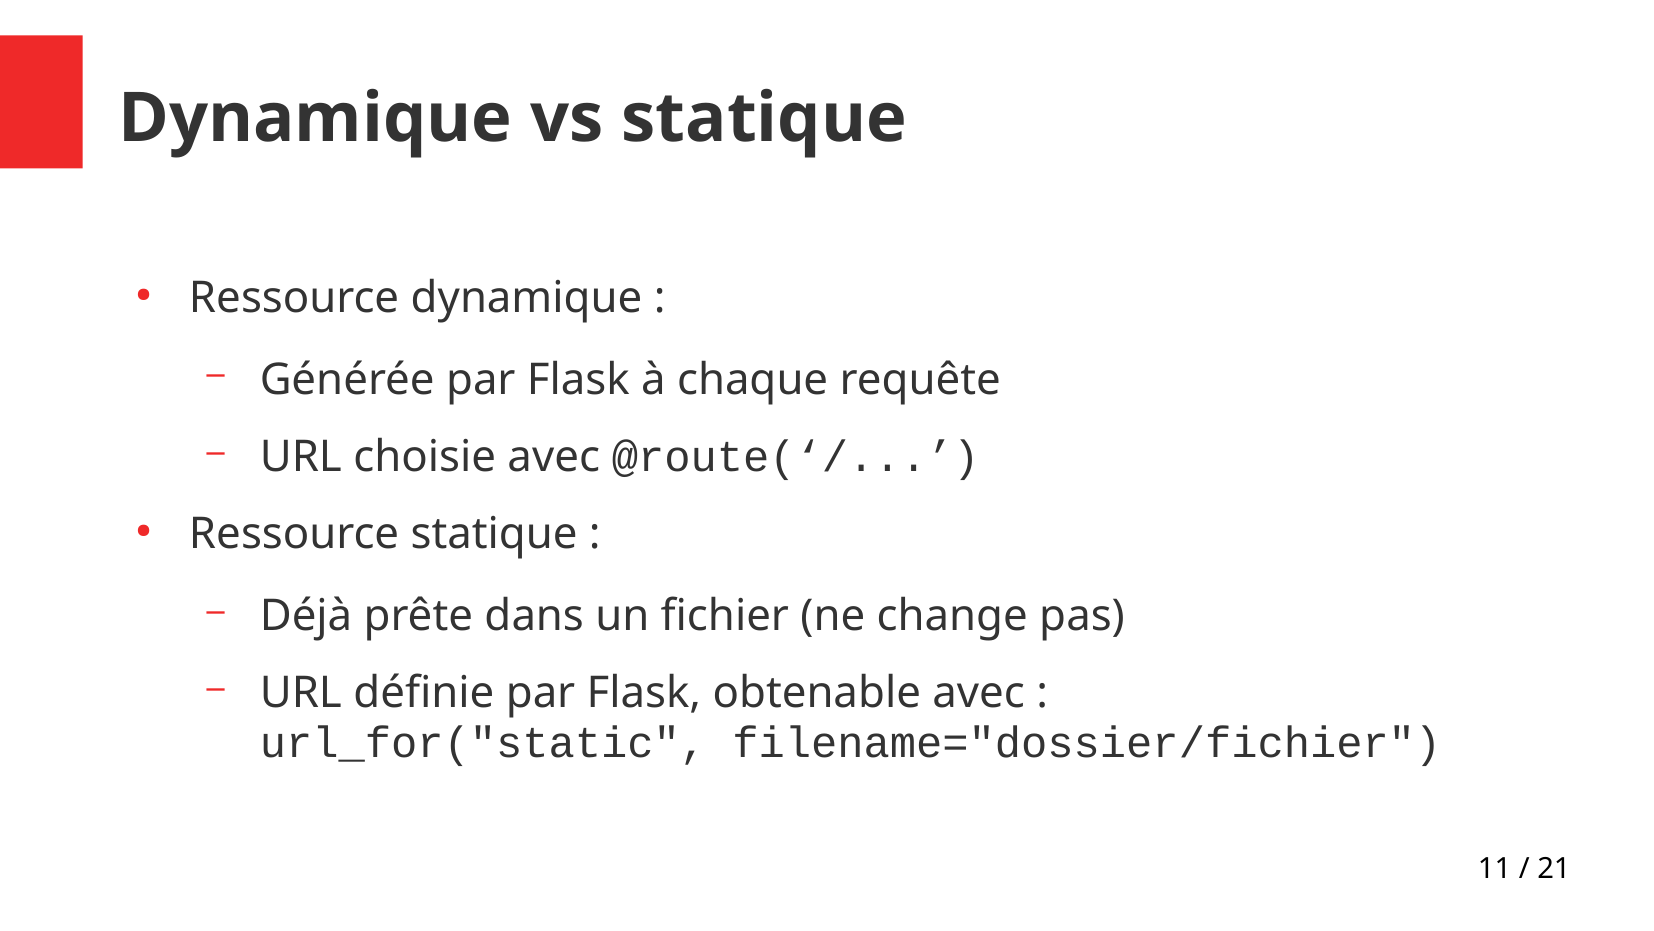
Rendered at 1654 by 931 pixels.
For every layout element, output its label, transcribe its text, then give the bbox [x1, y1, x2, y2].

list Ressource dynamique : Générée par Flask à chaque requête URL choisie avec @route(‘/...’) Ressource statique : Déjà prête dans un fichier (ne change pas) URL définie par Flask, obtenable avec : url_for("static", filename="dossier/fichier") [118, 265, 1536, 806]
title Dynamique vs statique [118, 37, 1571, 193]
